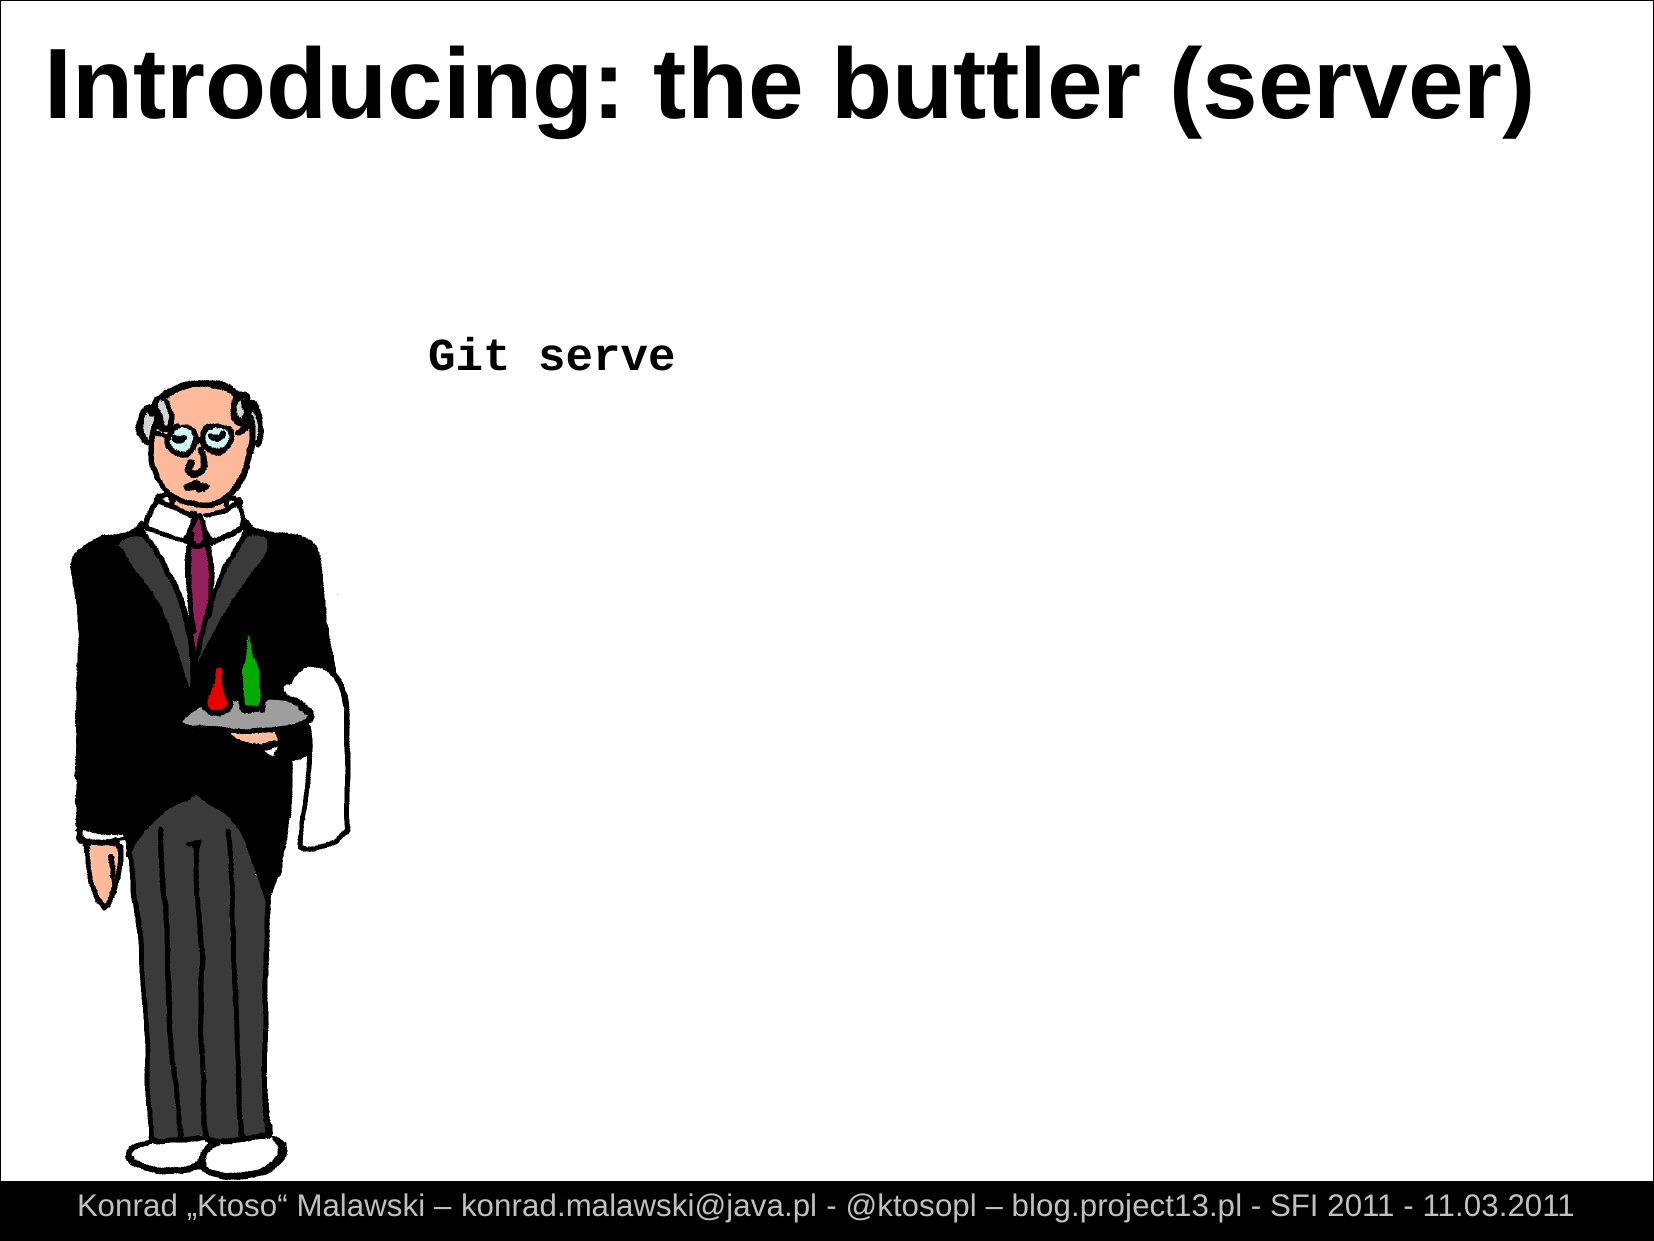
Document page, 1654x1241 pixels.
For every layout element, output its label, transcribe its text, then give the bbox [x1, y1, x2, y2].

text_box Git serve [413, 324, 1536, 975]
text_box Konrad „Ktoso“ Malawski – konrad.malawski@java.pl - @ktosopl – blog.project13.pl - SFI 2011 - 11.03.2011 [0, 1181, 1654, 1238]
picture [32, 358, 367, 1181]
text_box Introducing: the buttler (server) [29, 21, 1625, 148]
